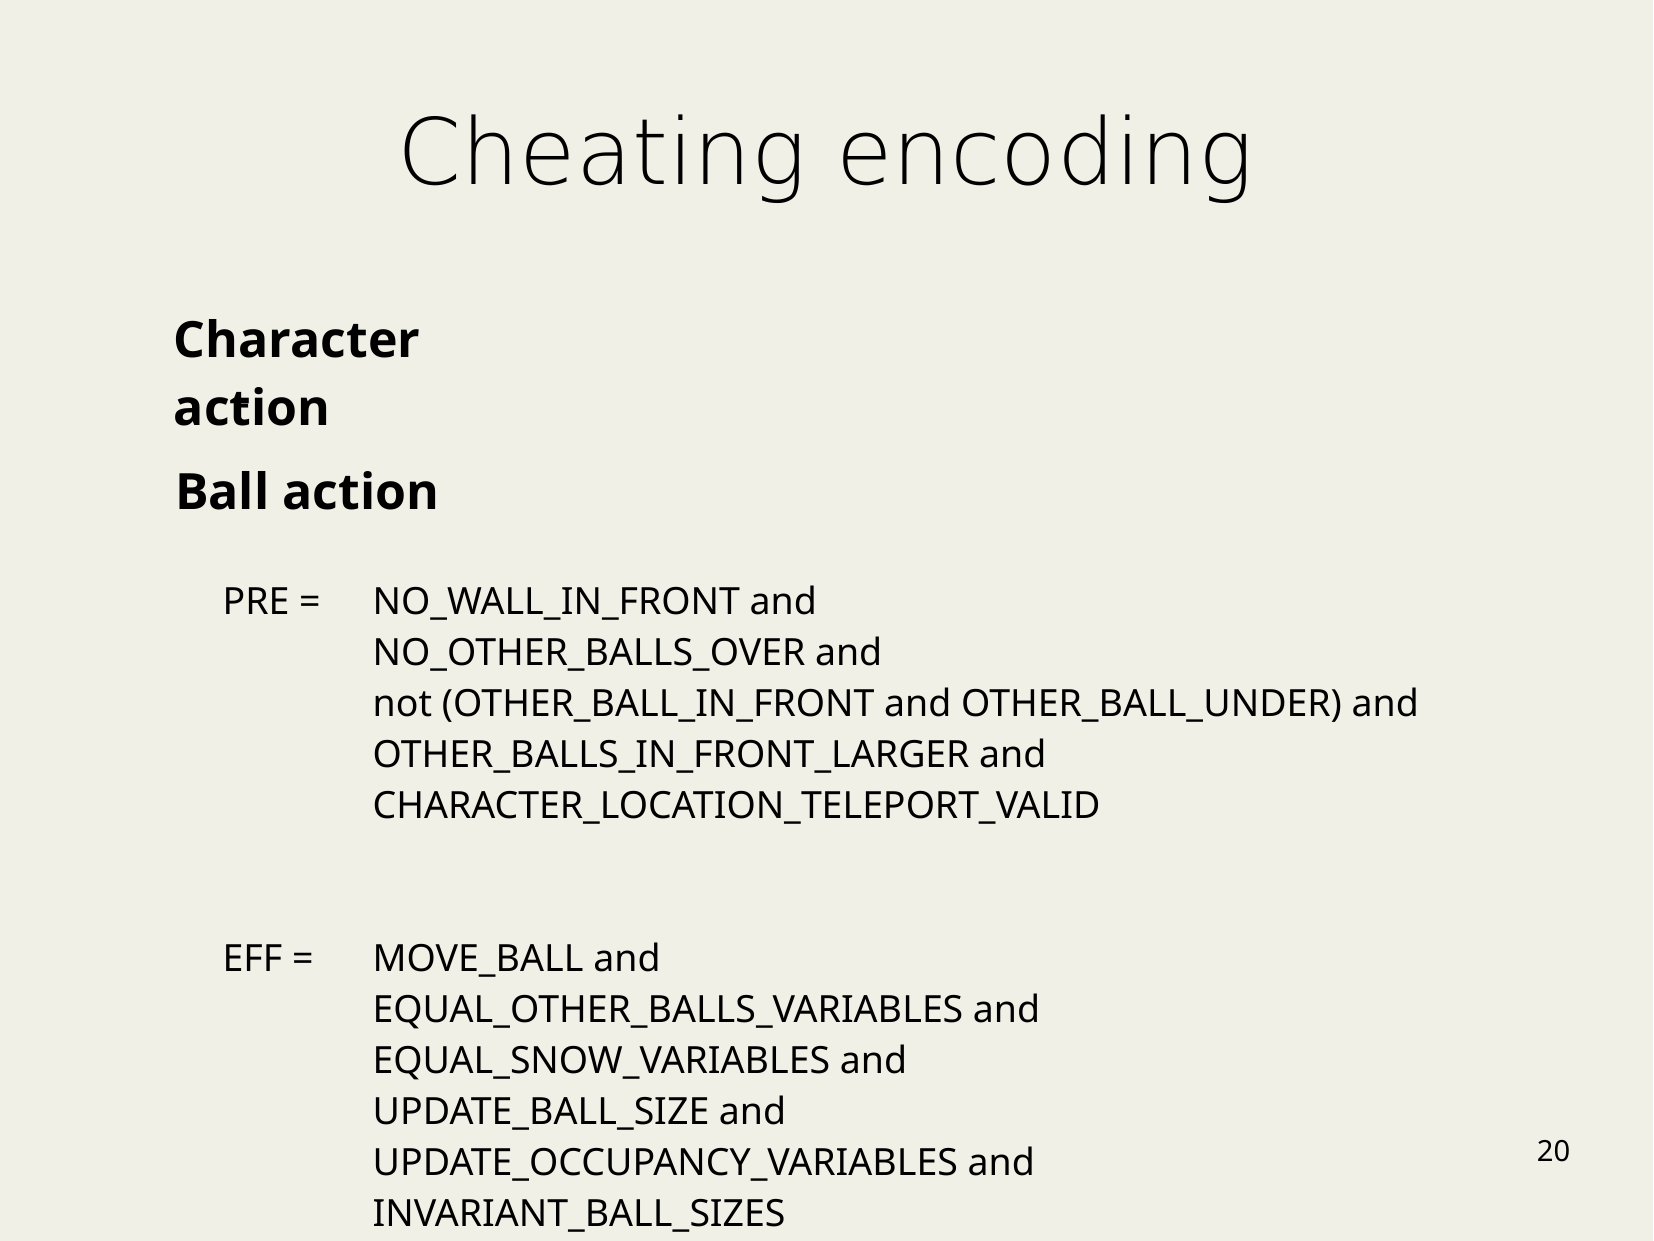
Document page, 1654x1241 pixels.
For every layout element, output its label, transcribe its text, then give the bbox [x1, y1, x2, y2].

title Cheating encoding [82, 49, 1571, 257]
text_box Character action [159, 296, 605, 362]
text_box PRE = NO_WALL_IN_FRONT and NO_OTHER_BALLS_OVER and not (OTHER_BALL_IN_FRONT and OTHER_BALL_UNDER) and OTHER_BALLS_IN_FRONT_LARGER and CHARACTER_LOCATION_TELEPORT_VALID EFF = MOVE_BALL and EQUAL_OTHER_BALLS_VARIABLES and EQUAL_SNOW_VARIABLES and UPDATE_BALL_SIZE and UPDATE_OCCUPANCY_VARIABLES and INVARIANT_BALL_SIZES [207, 567, 1446, 1111]
text_box Ball action [160, 448, 391, 514]
text_box - [219, 358, 790, 424]
